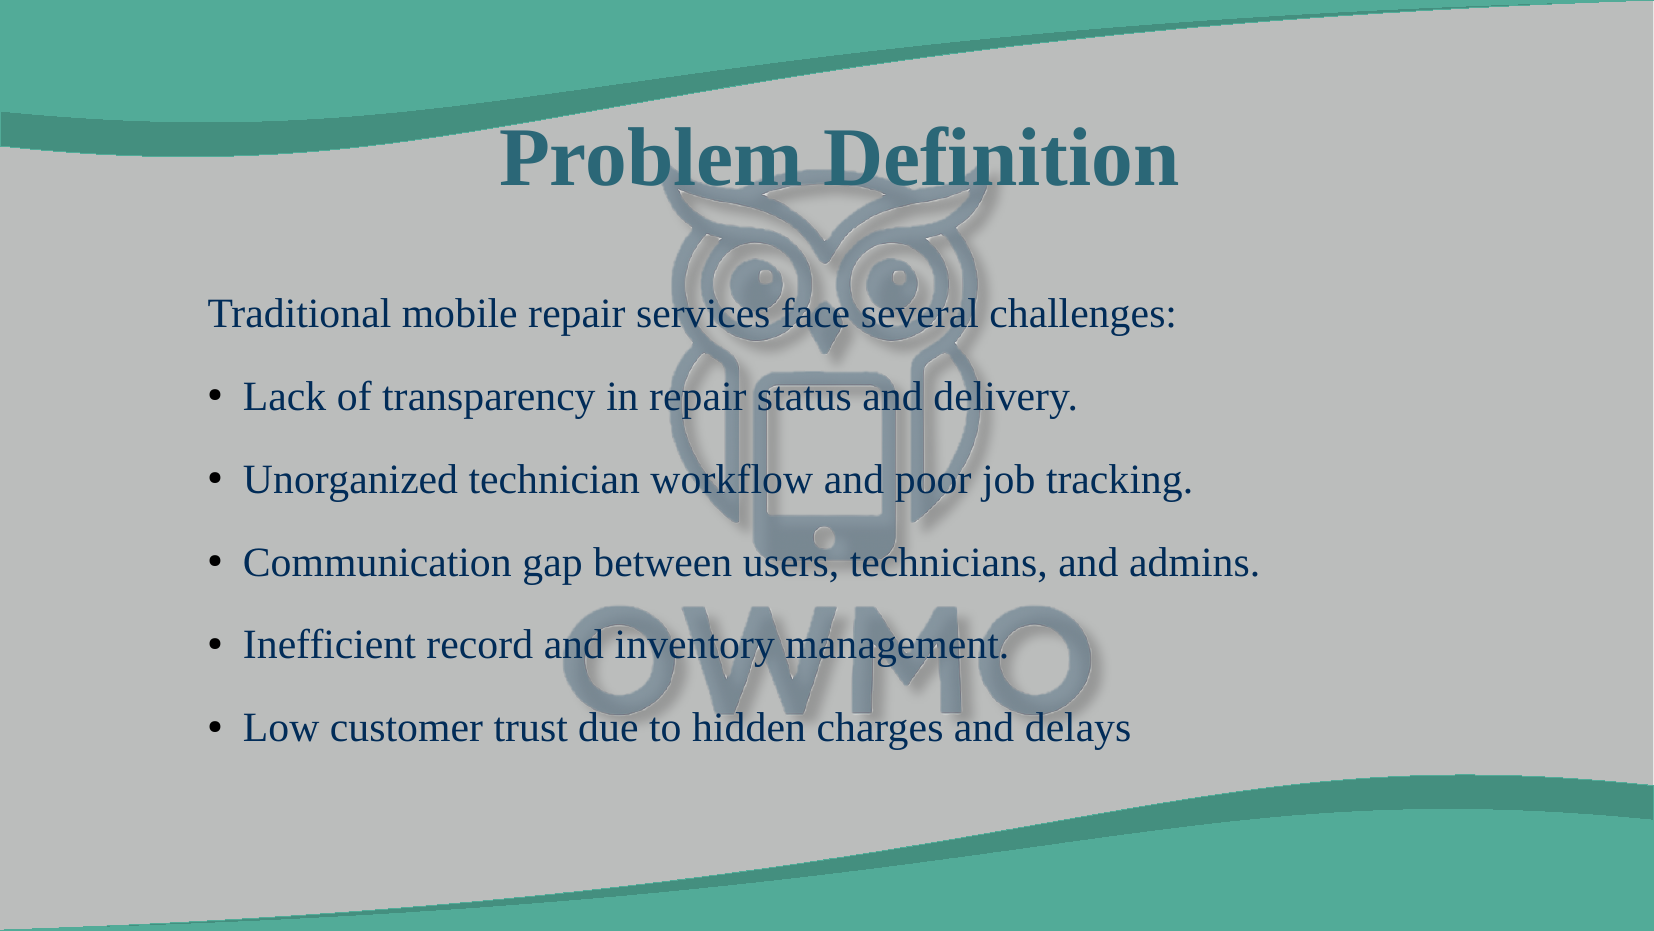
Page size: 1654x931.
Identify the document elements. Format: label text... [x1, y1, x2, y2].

text_box Traditional mobile repair services face several challenges: Lack of transparency in repair status and delivery. Unorganized technician workflow and poor job tracking. Communication gap between users, technicians, and admins. Inefficient record and inventory management. Low customer trust due to hidden charges and delays [192, 199, 1452, 837]
text_box Problem Definition [224, 103, 1476, 211]
text_box [0, 774, 1654, 931]
text_box [0, 0, 1654, 157]
